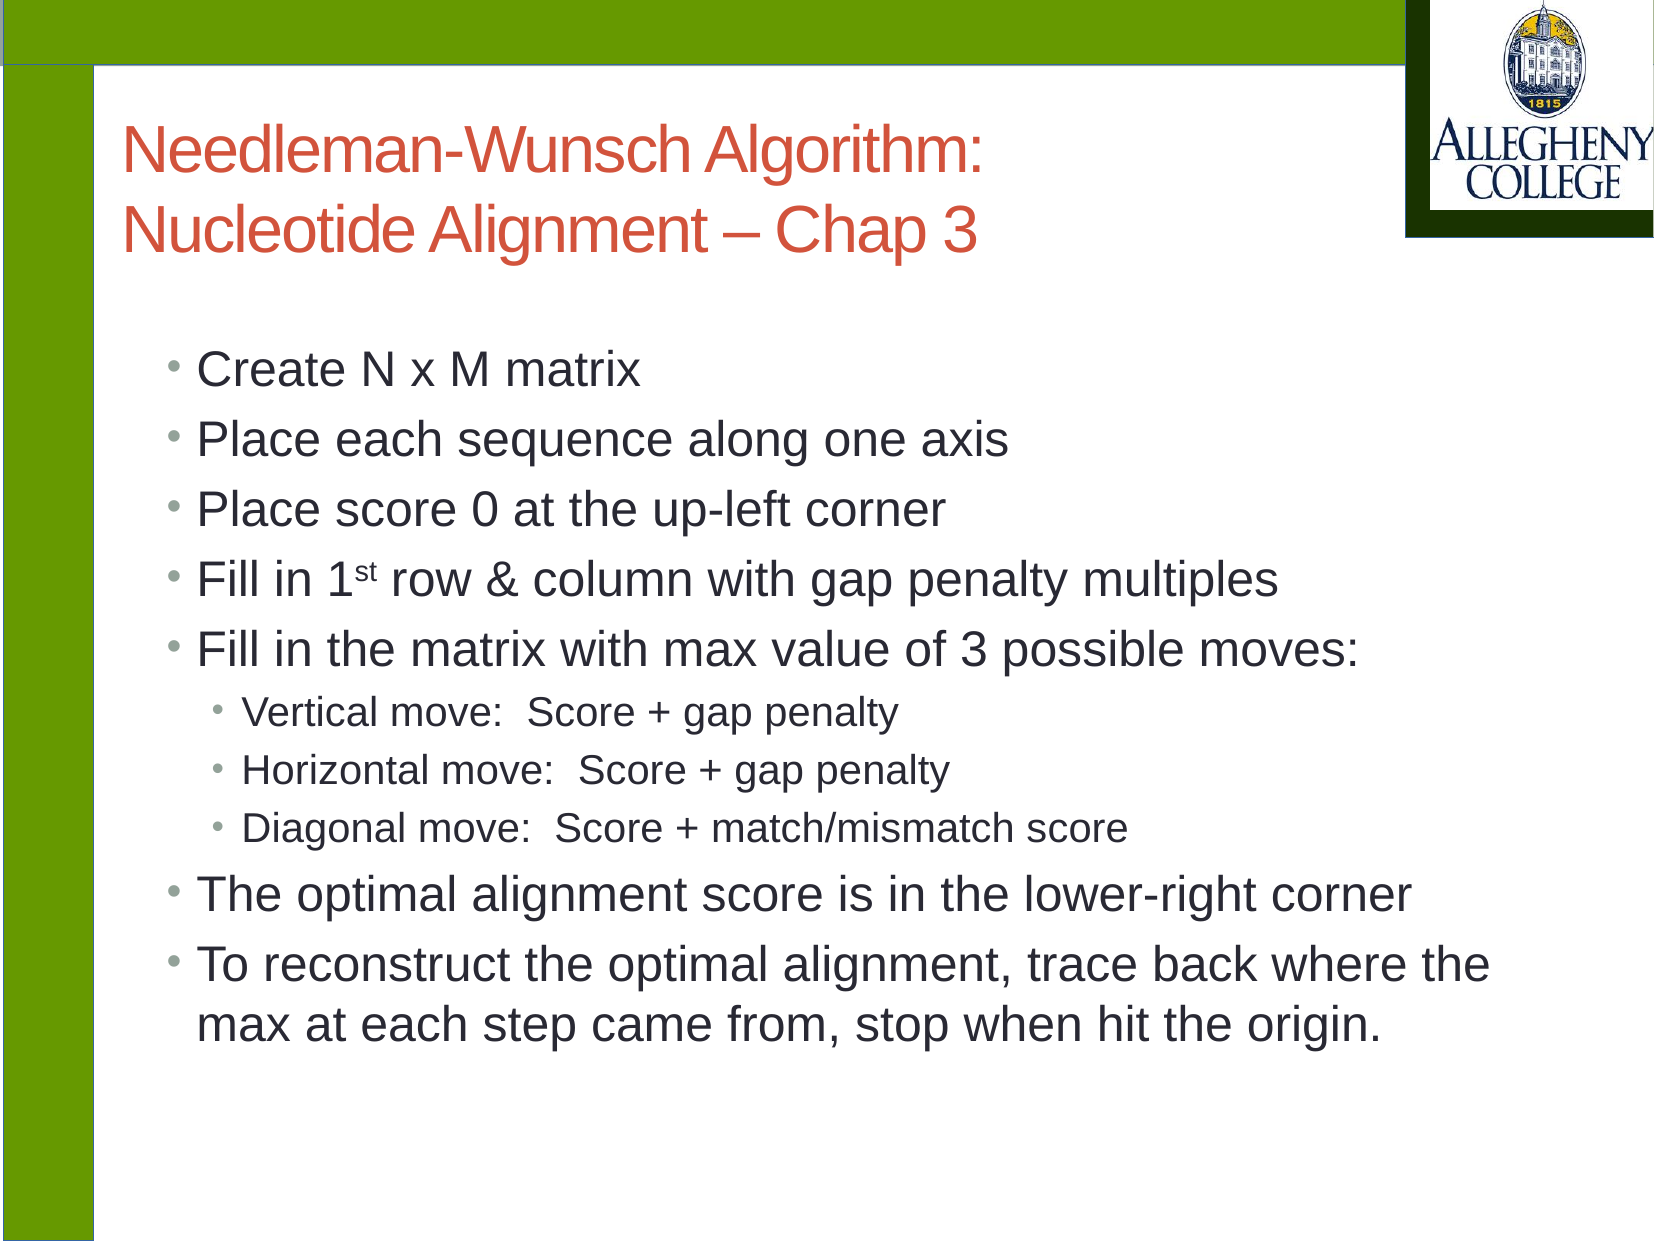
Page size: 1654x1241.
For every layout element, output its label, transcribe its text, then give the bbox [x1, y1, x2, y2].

title Needleman-Wunsch Algorithm: Nucleotide Alignment – Chap 3 [106, 96, 1595, 276]
picture [1430, 0, 1654, 210]
list Create N x M matrix Place each sequence along one axis Place score 0 at the up-left corner Fill in 1st row & column with gap penalty multiples Fill in the matrix with max value of 3 possible moves: Vertical move: Score + gap penalty Horizontal move: Score + gap penalty Diagonal move: Score + match/mismatch score The optimal alignment score is in the lower-right corner To reconstruct the optimal alignment, trace back where the max at each step came from, stop when hit the origin. [151, 328, 1561, 1225]
text_box [3, 0, 1654, 1241]
